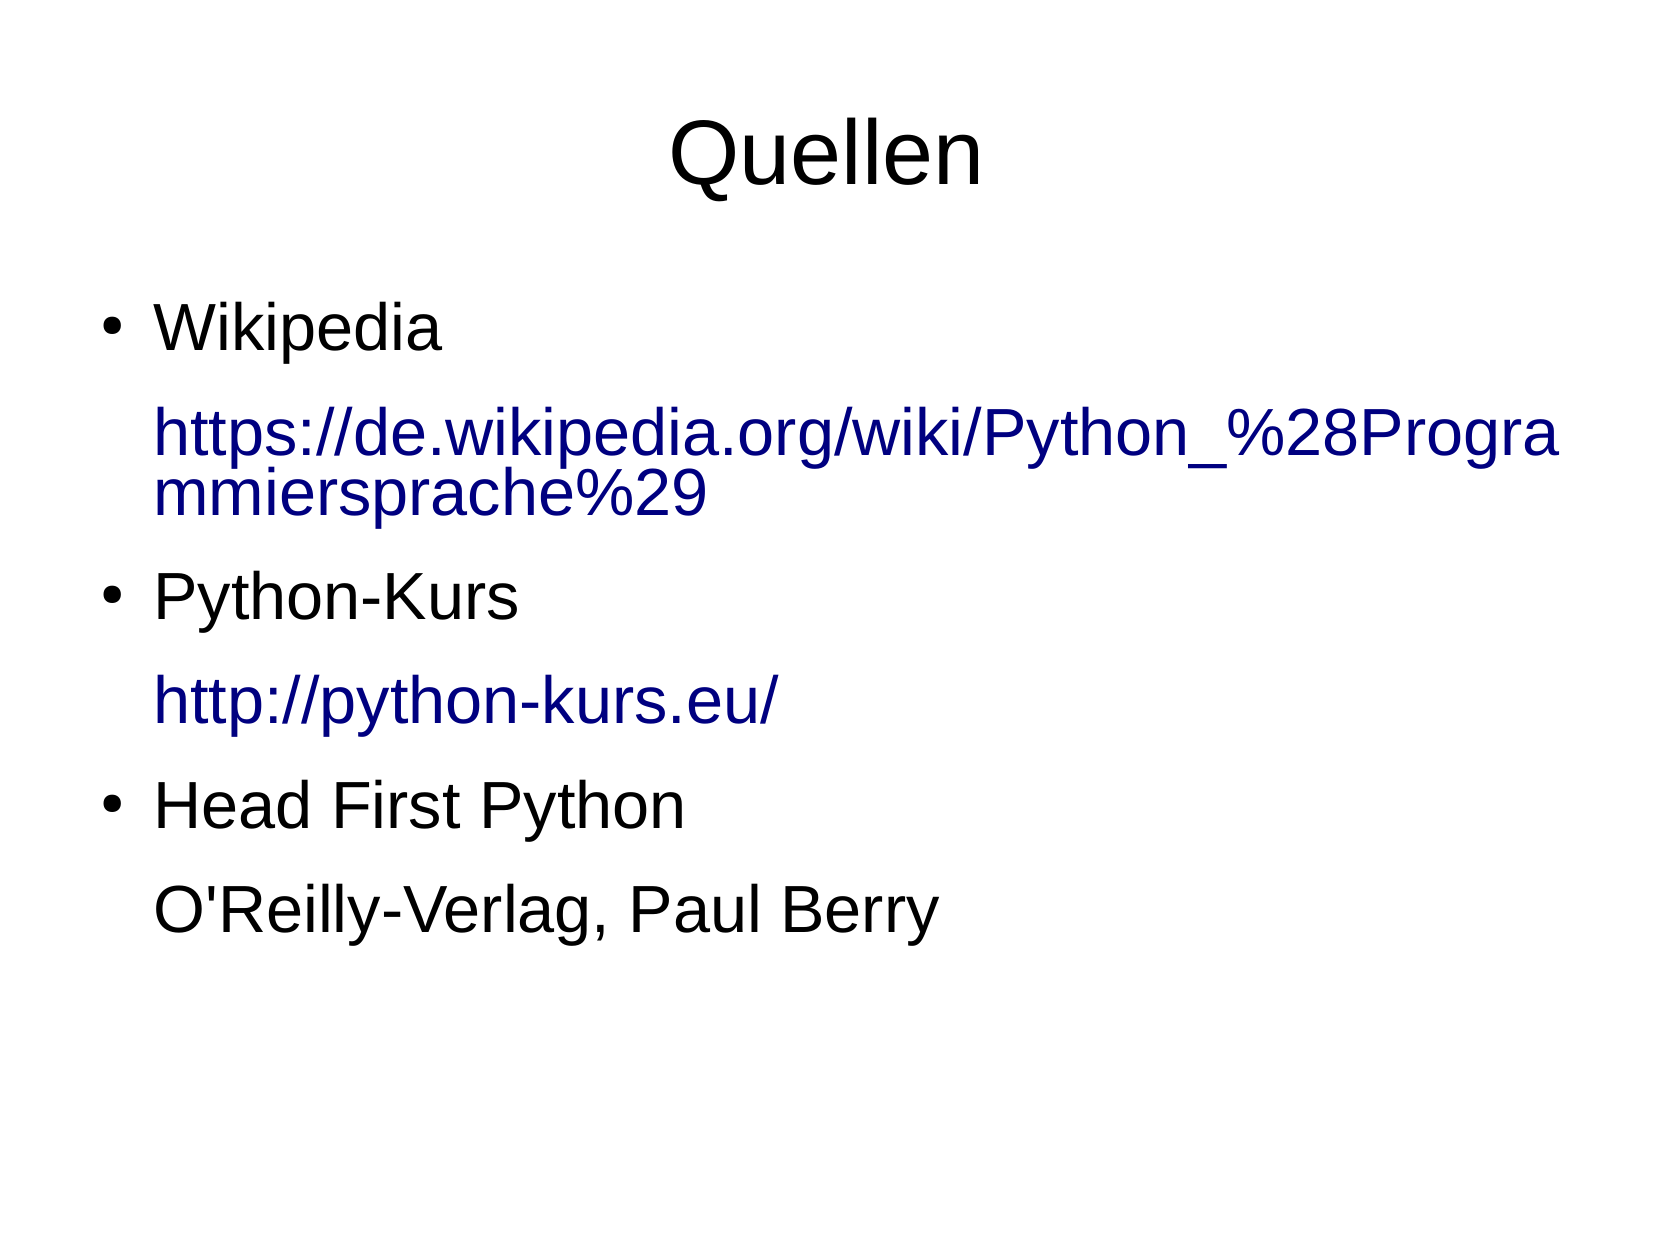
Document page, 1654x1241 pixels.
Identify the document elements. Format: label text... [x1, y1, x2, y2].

title Quellen [82, 49, 1571, 257]
list Wikipedia https://de.wikipedia.org/wiki/Python_%28Programmiersprache%29 Python-Kurs http://python-kurs.eu/ Head First Python O'Reilly-Verlag, Paul Berry [82, 290, 1571, 1010]
